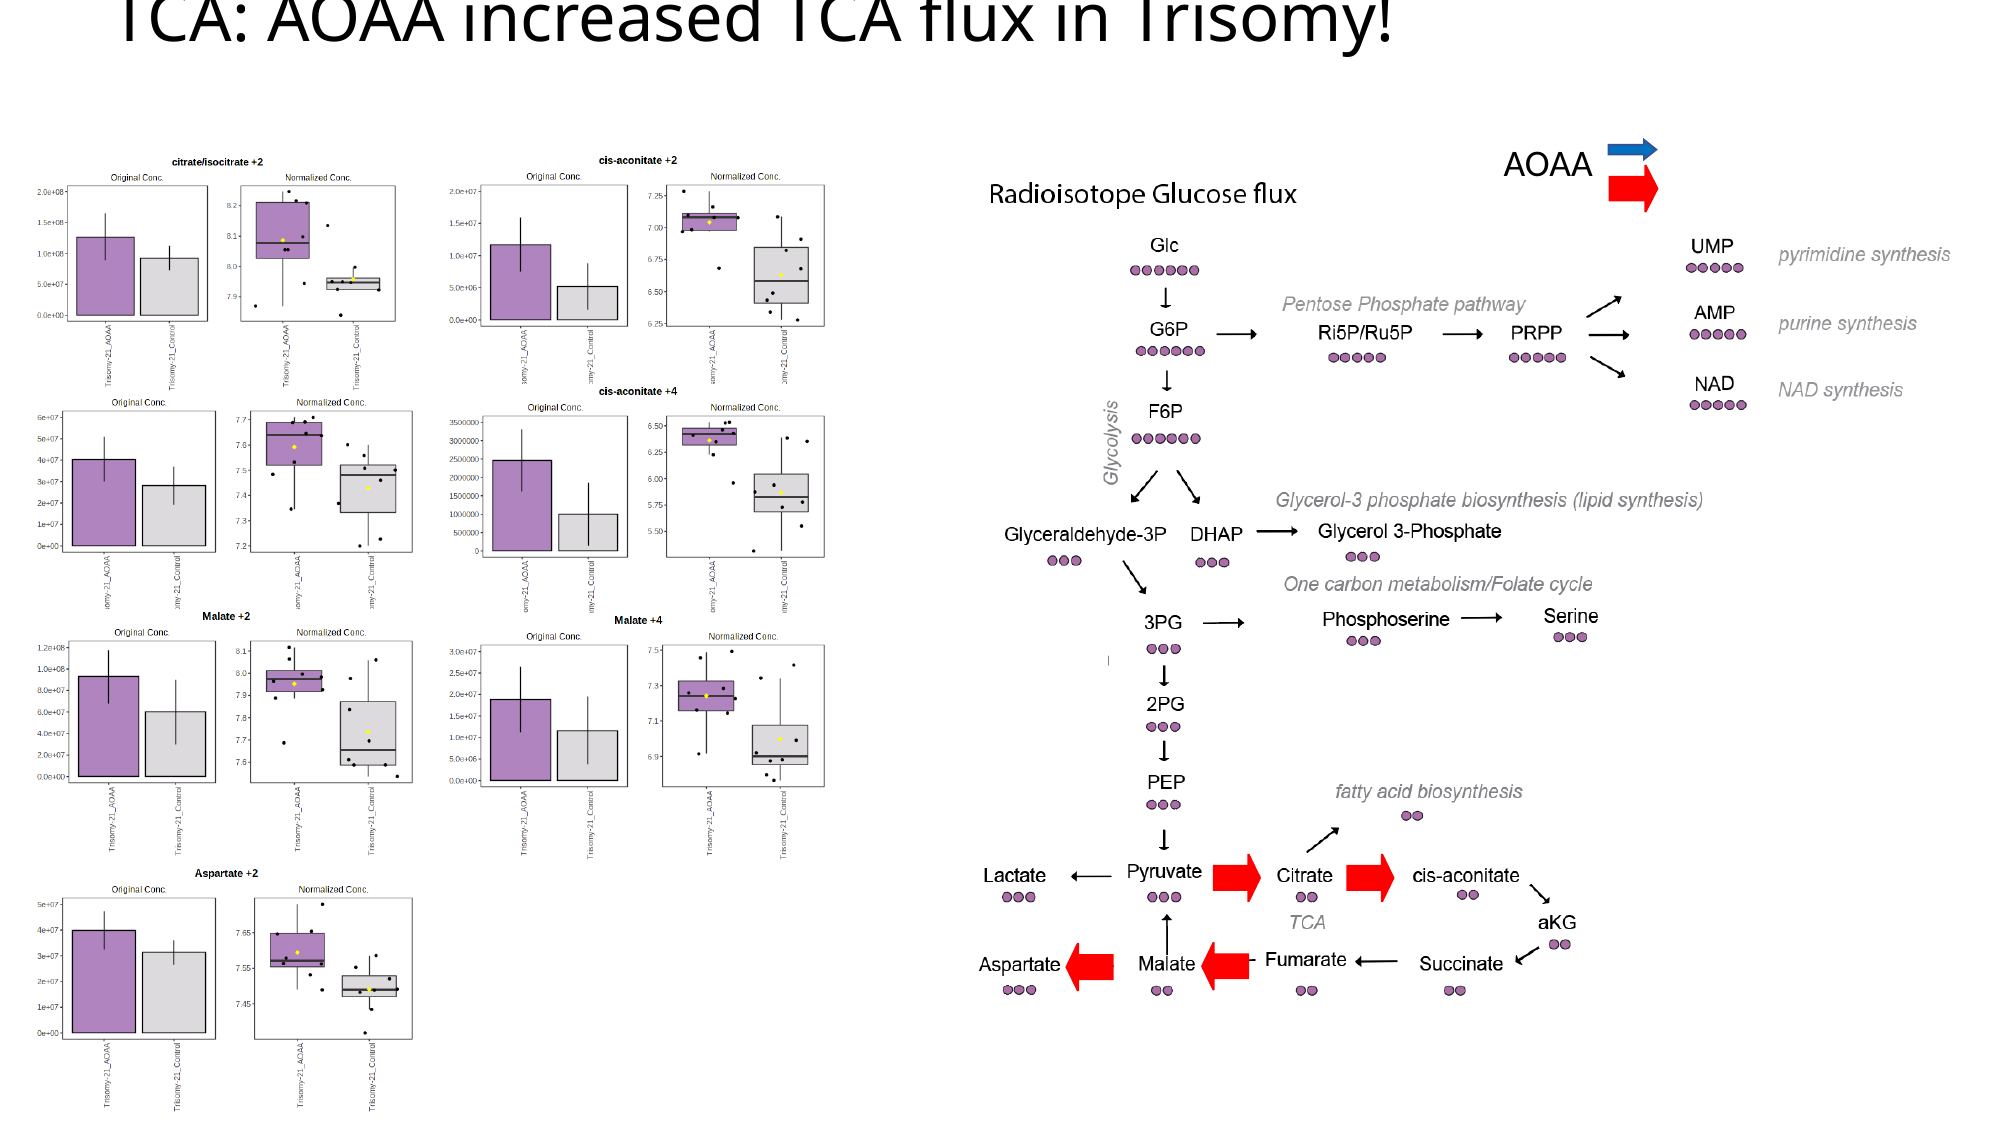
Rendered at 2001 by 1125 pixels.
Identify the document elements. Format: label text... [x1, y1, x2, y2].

picture [34, 155, 417, 858]
title TCA: AOAA increased TCA flux in Trisomy! [96, 0, 1822, 195]
text_box [1066, 943, 1113, 991]
picture [951, 160, 2000, 1034]
text_box [1609, 165, 1658, 213]
text_box [1202, 942, 1249, 991]
text_box AOAA [1488, 131, 1608, 192]
picture [446, 153, 829, 862]
text_box [1347, 854, 1394, 902]
text_box [1213, 854, 1260, 902]
text_box [1608, 140, 1657, 160]
picture [34, 866, 417, 1114]
